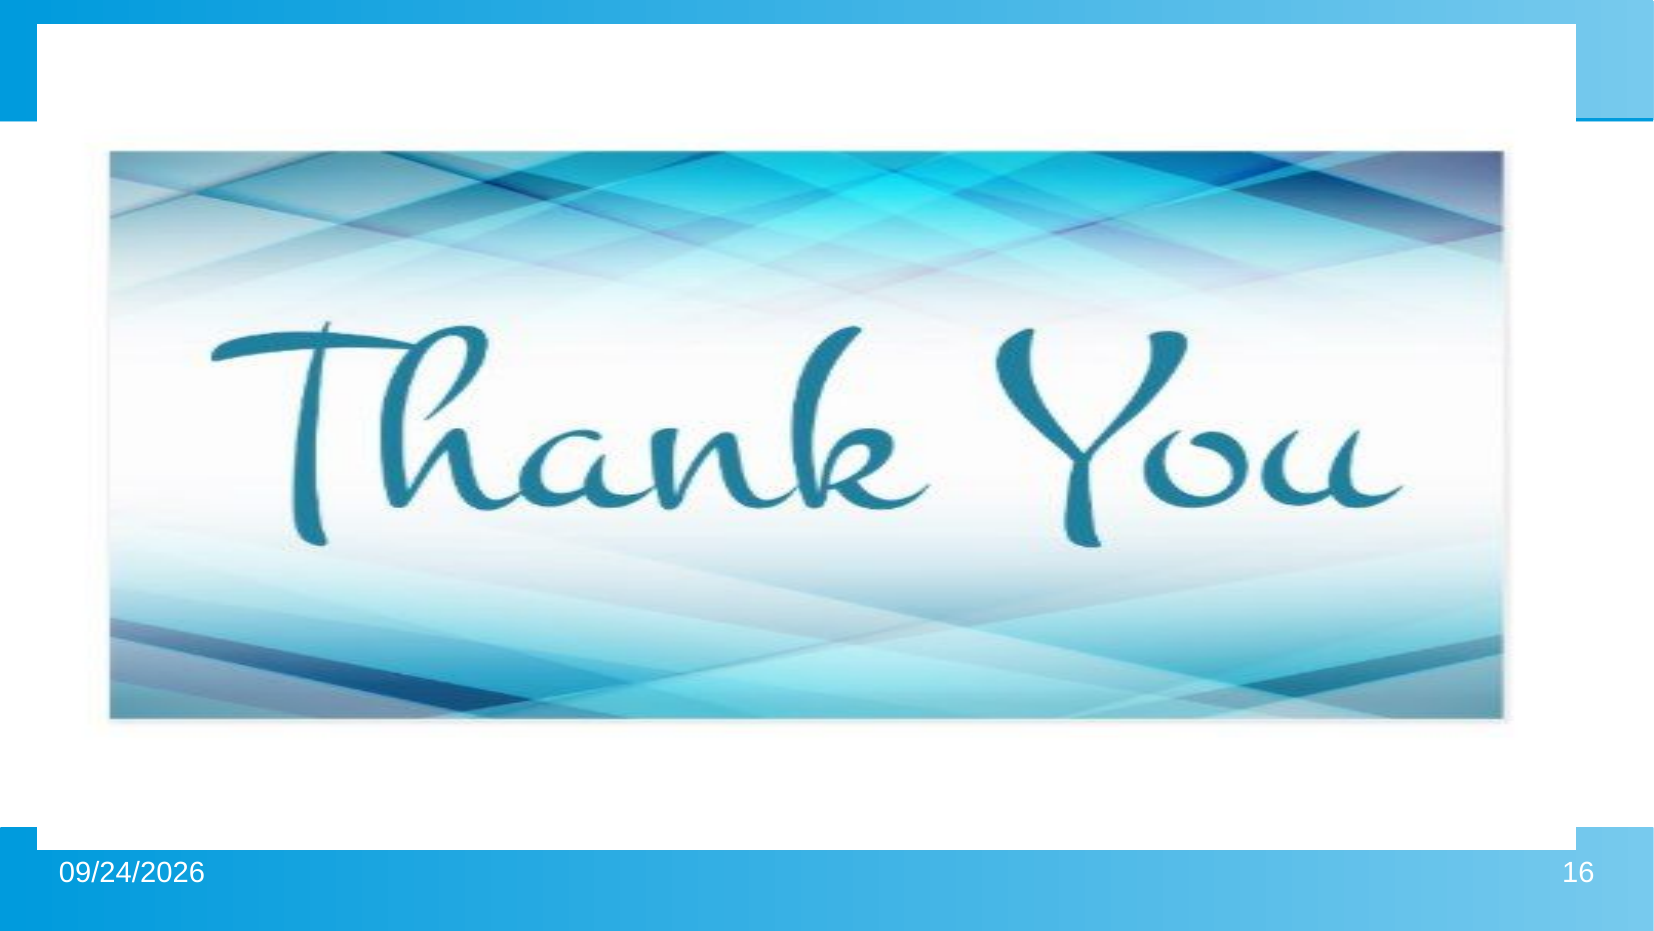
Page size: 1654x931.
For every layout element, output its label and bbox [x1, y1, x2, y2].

picture [37, 24, 1576, 850]
